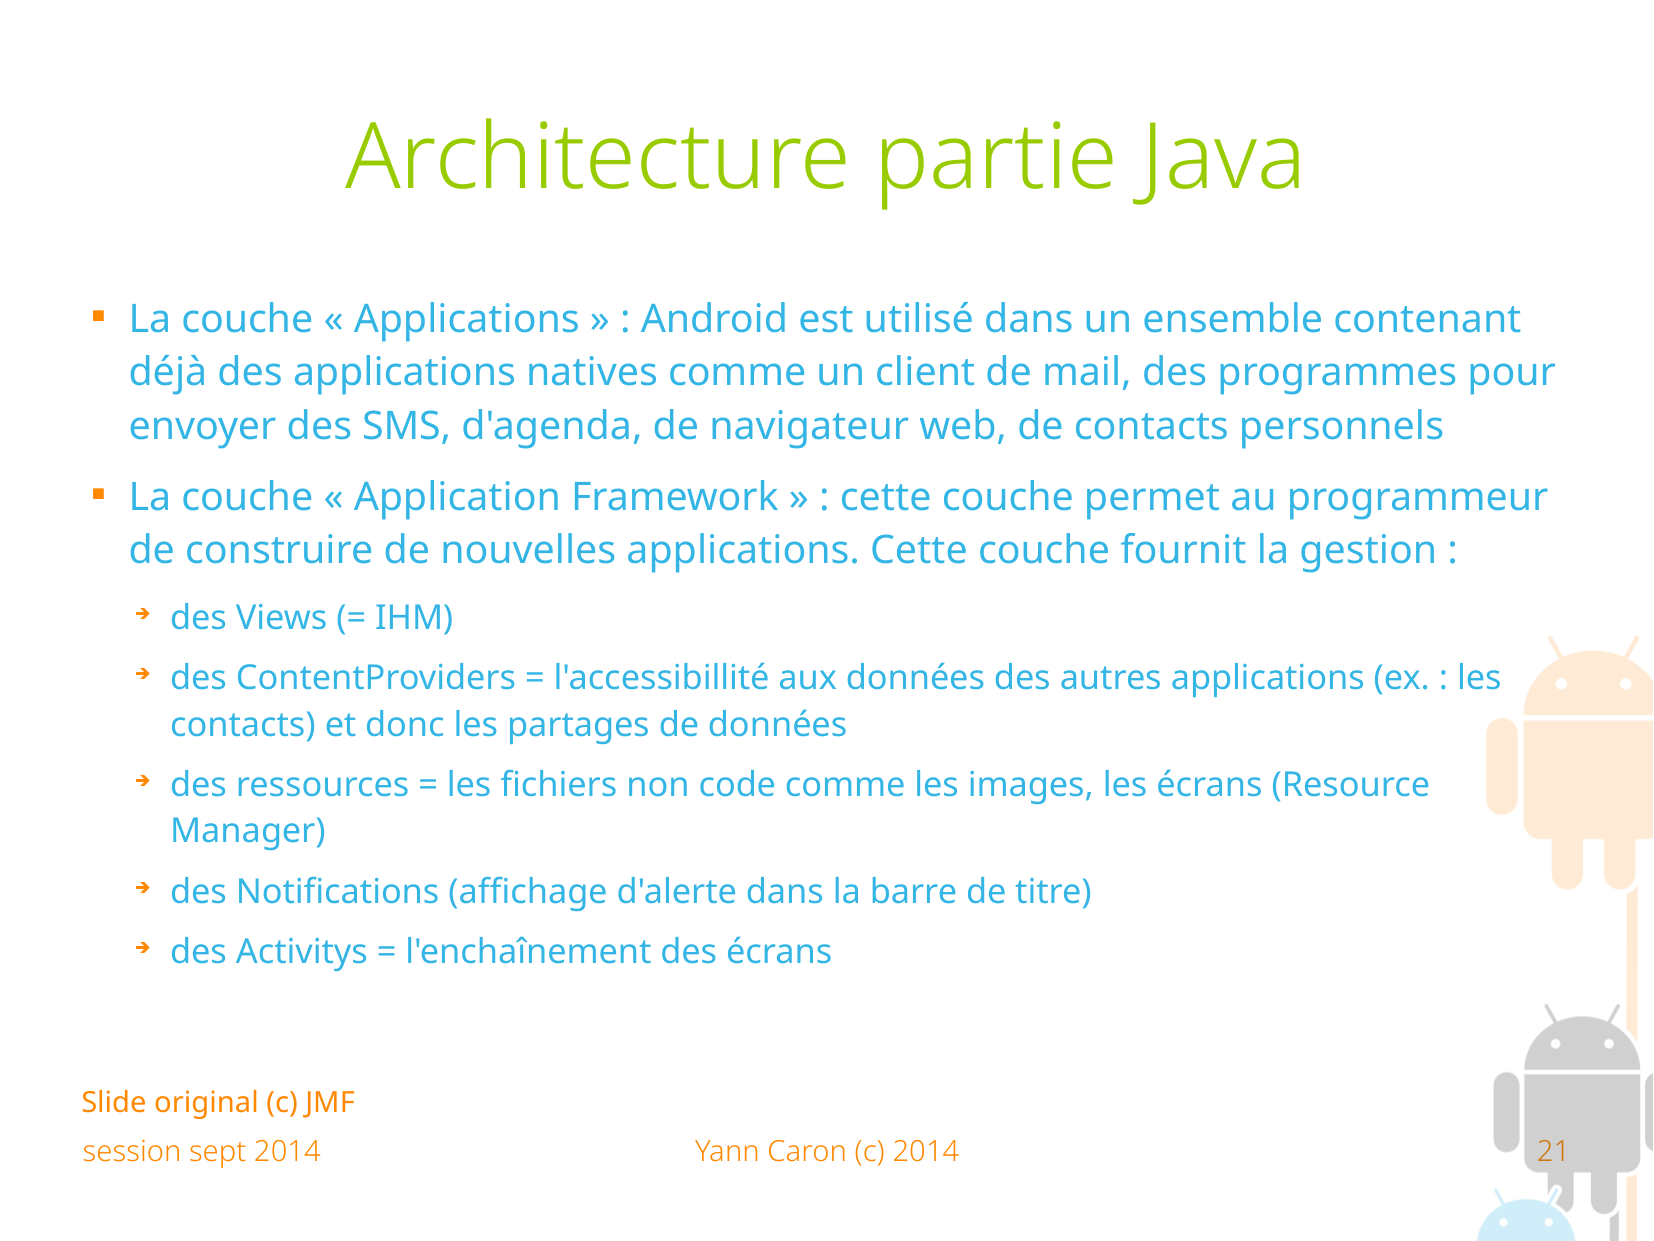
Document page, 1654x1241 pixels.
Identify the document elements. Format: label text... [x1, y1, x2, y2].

list La couche « Applications » : Android est utilisé dans un ensemble contenant déjà des applications natives comme un client de mail, des programmes pour envoyer des SMS, d'agenda, de navigateur web, de contacts personnels La couche « Application Framework » : cette couche permet au programmeur de construire de nouvelles applications. Cette couche fournit la gestion : des Views (= IHM) des ContentProviders = l'accessibillité aux données des autres applications (ex. : les contacts) et donc les partages de données des ressources = les fichiers non code comme les images, les écrans (Resource Manager) des Notifications (affichage d'alerte dans la barre de titre) des Activitys = l'enchaînement des écrans [82, 290, 1571, 1010]
text_box Slide original (c) JMF [66, 1073, 379, 1123]
title Architecture partie Java [82, 49, 1571, 257]
picture [240, 423, 1654, 1241]
